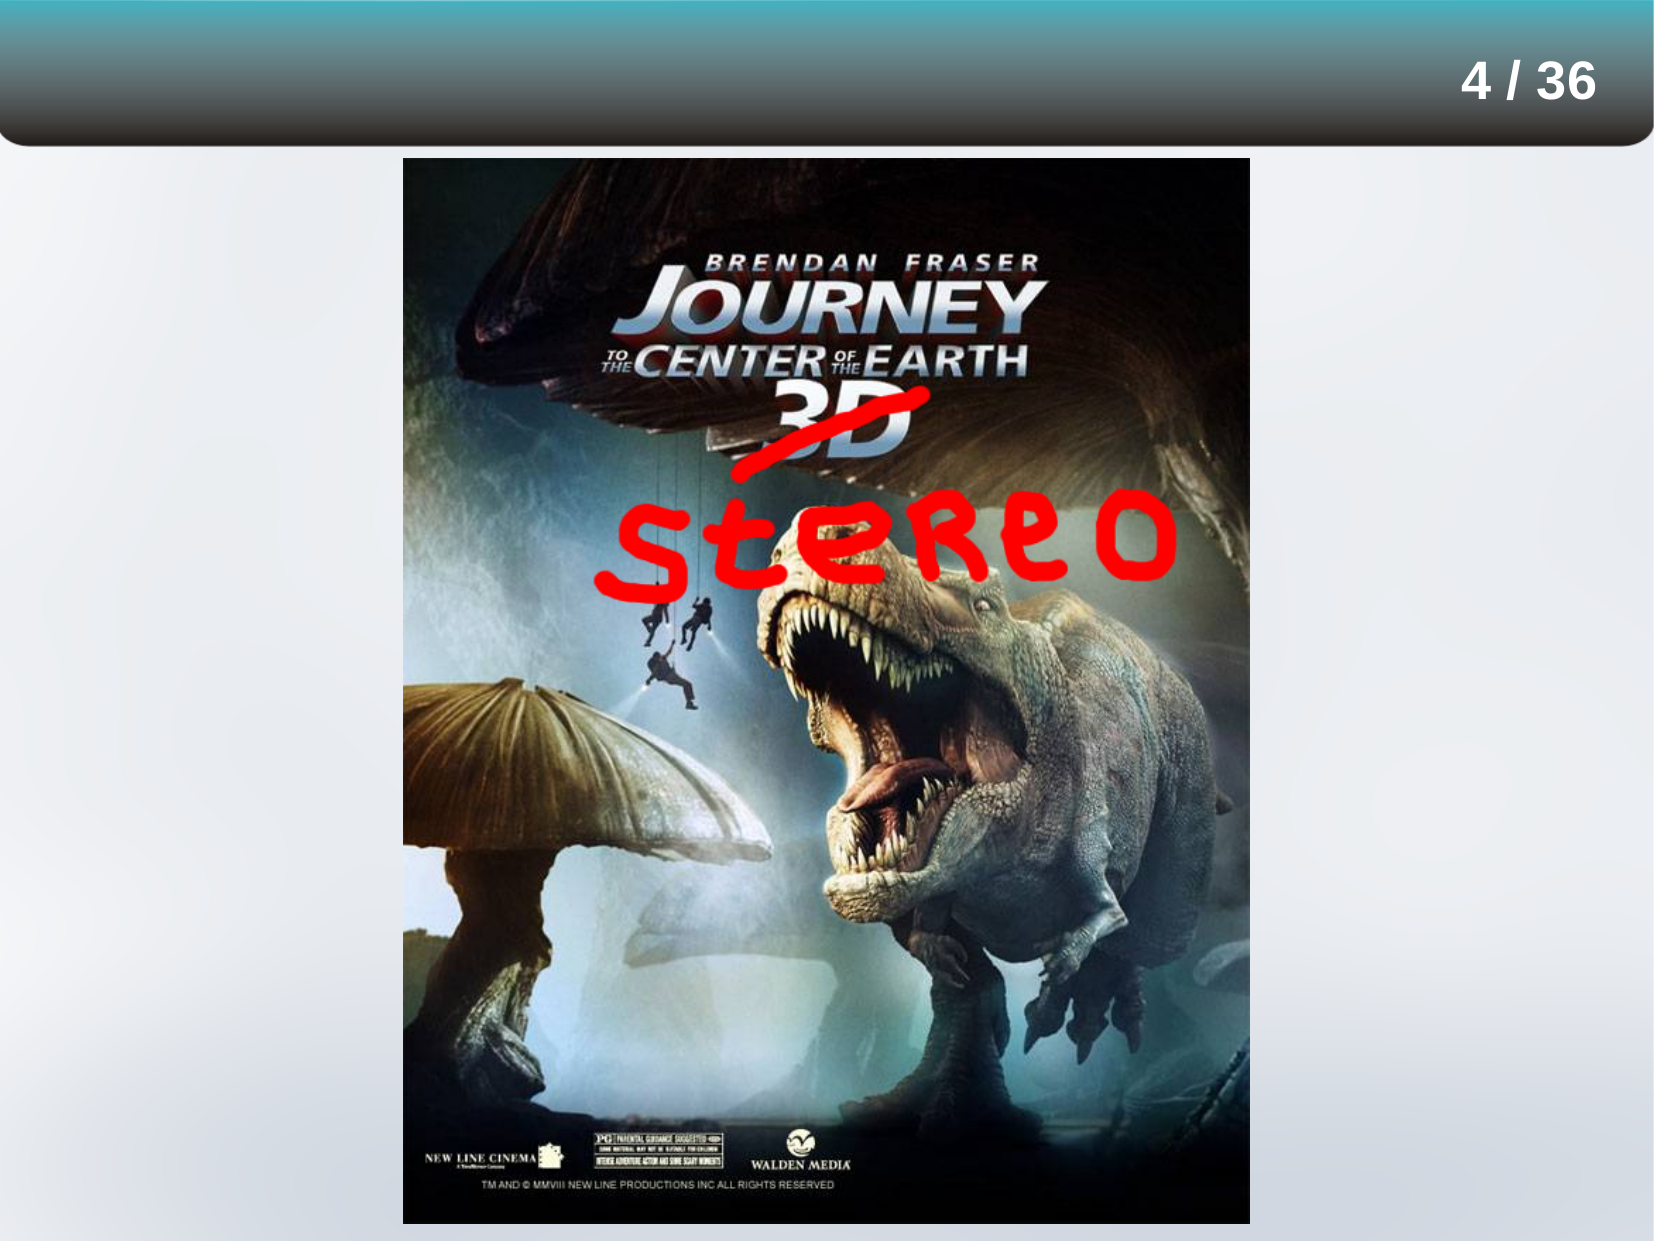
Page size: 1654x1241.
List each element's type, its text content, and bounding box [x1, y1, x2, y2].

text_box 5 / 36 [1446, 42, 1654, 179]
picture [0, 0, 1654, 1241]
